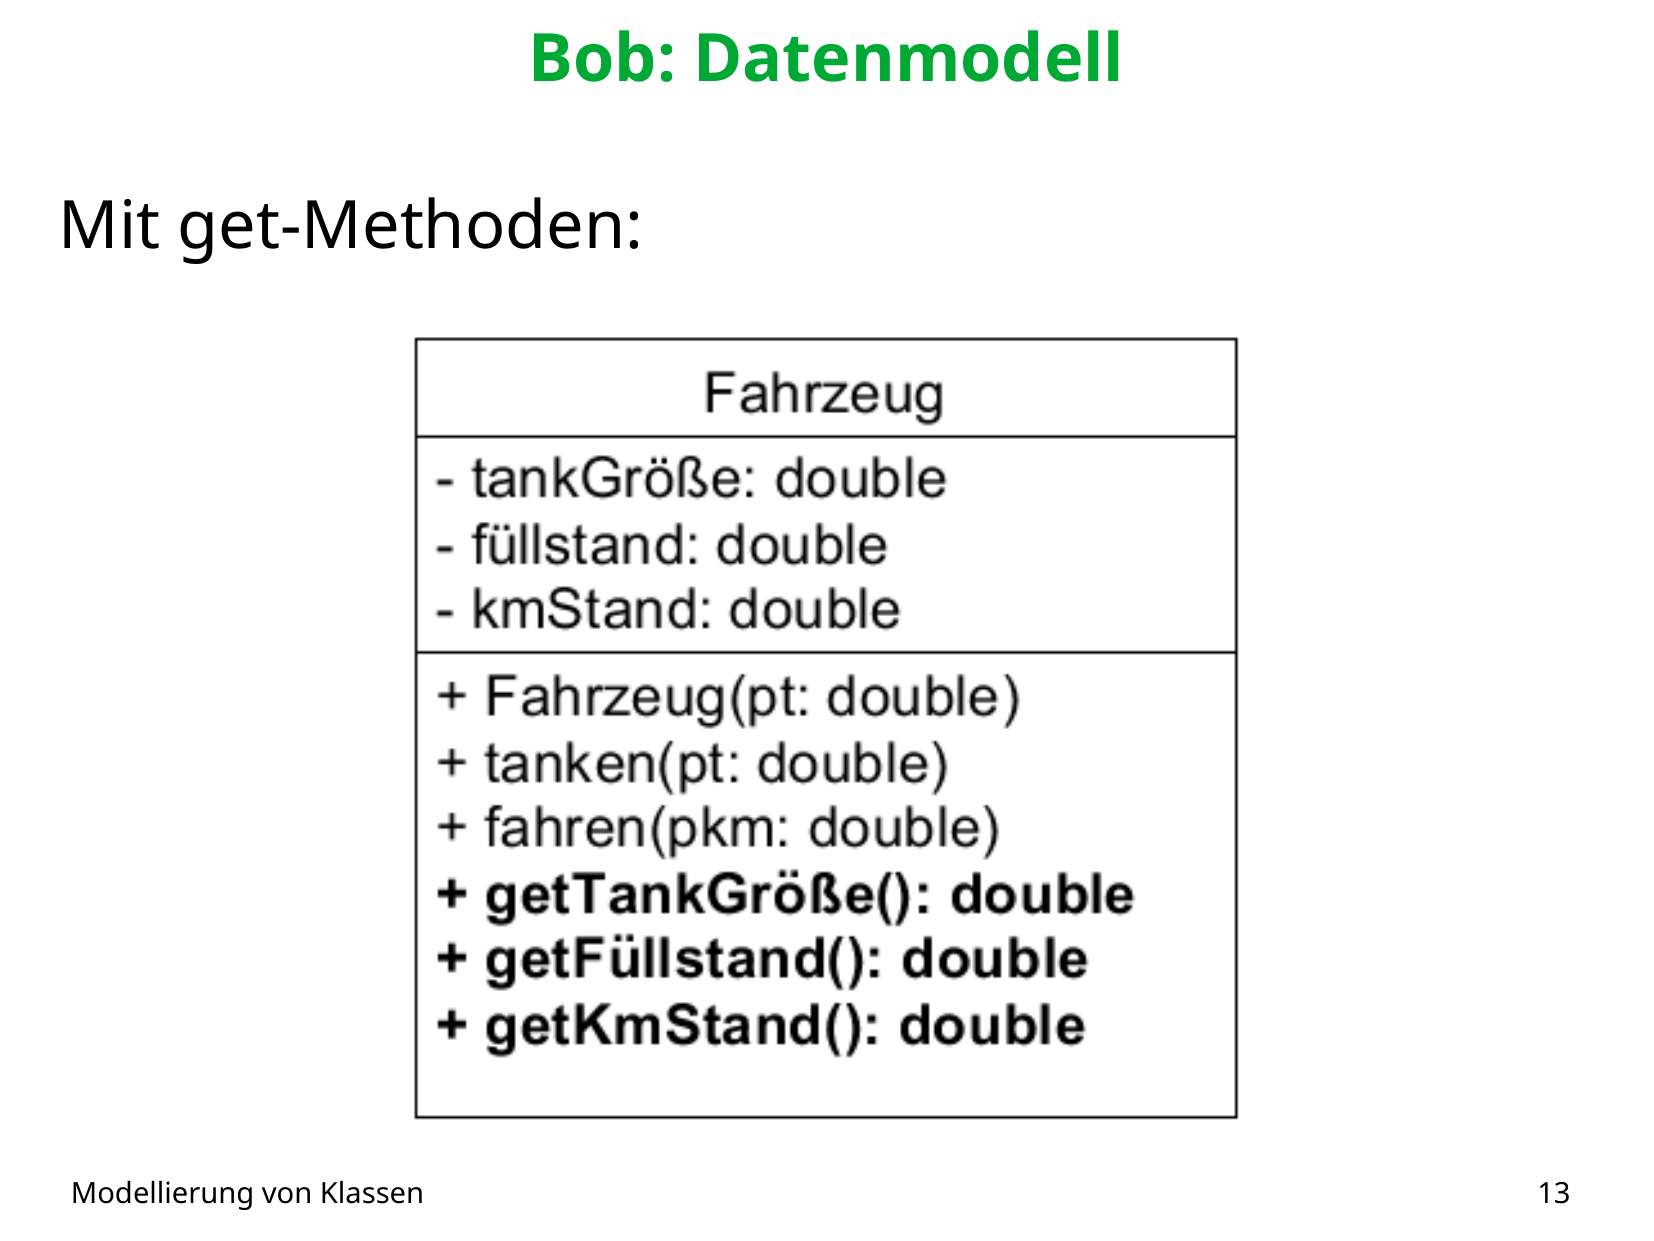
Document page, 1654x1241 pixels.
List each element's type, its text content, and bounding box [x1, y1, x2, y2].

title Bob: Datenmodell [0, 5, 1654, 107]
list Mit get-Methoden: [59, 177, 1595, 319]
picture [413, 336, 1241, 1123]
